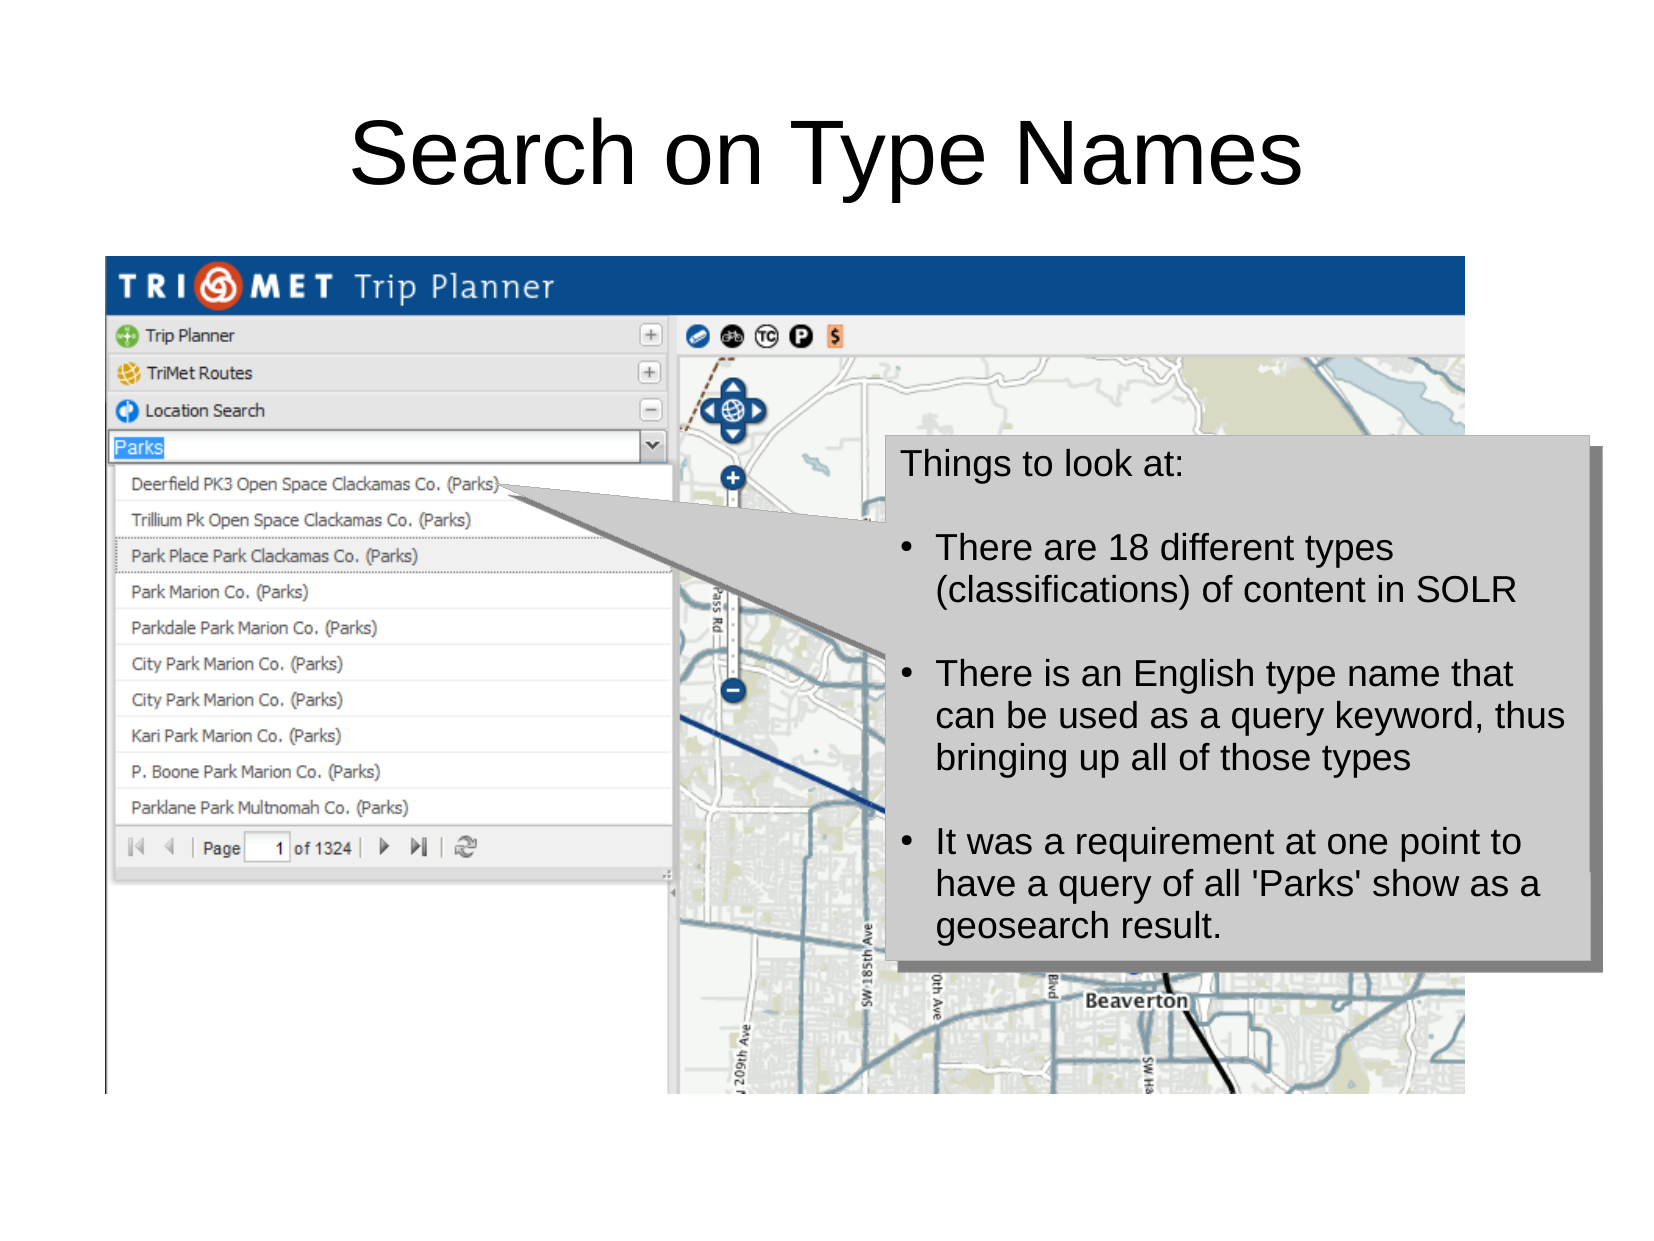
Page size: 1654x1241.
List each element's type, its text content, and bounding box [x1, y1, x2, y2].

title Search on Type Names [82, 49, 1571, 257]
text_box Things to look at: There are 18 different types (classifications) of content in SOLR There is an English type name that can be used as a query keyword, thus bringing up all of those types It was a requirement at one point to have a query of all 'Parks' show as a geosearch result. [495, 435, 1591, 961]
picture [105, 257, 1465, 1094]
